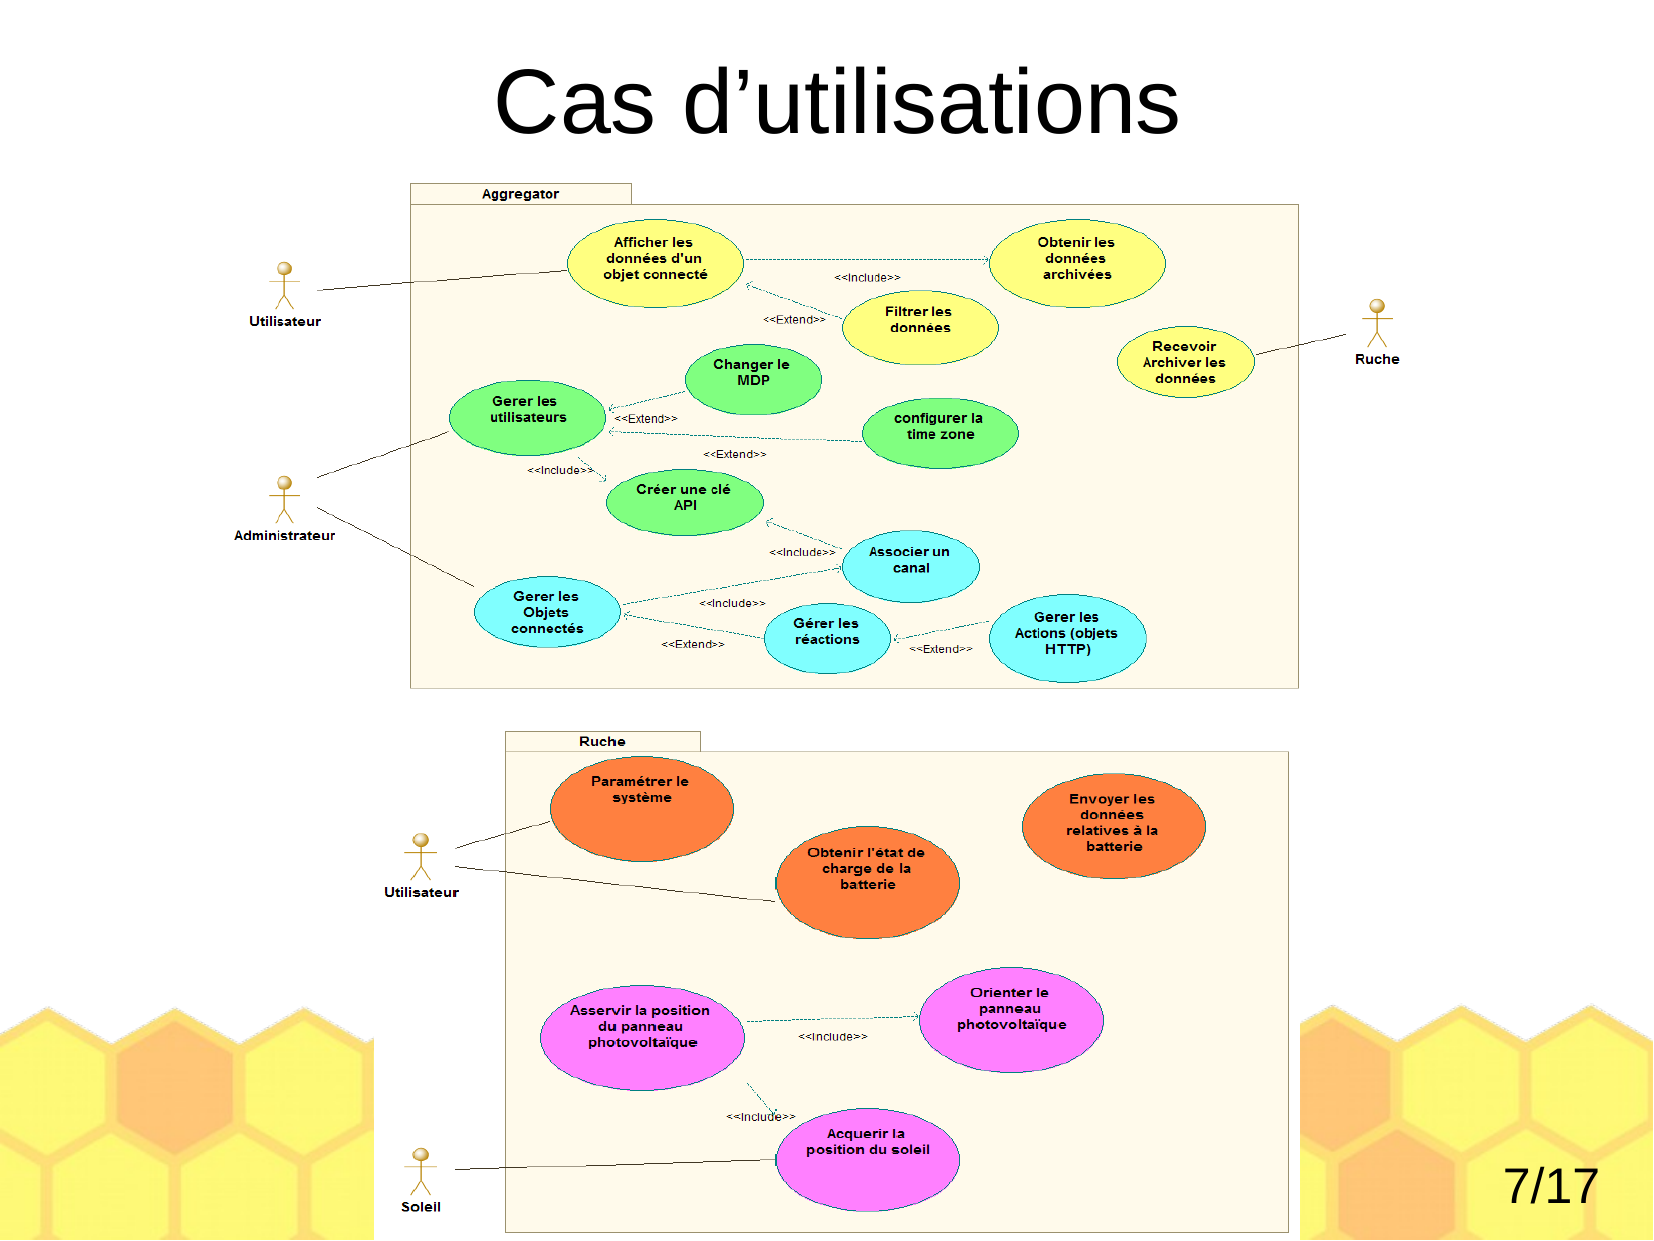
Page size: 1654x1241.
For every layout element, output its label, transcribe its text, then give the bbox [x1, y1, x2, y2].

picture [224, 174, 1418, 697]
text_box <numéro>/17 [1488, 1146, 1630, 1241]
picture [0, 722, 1653, 1241]
text_box Cas d’utilisations [94, 0, 1583, 201]
